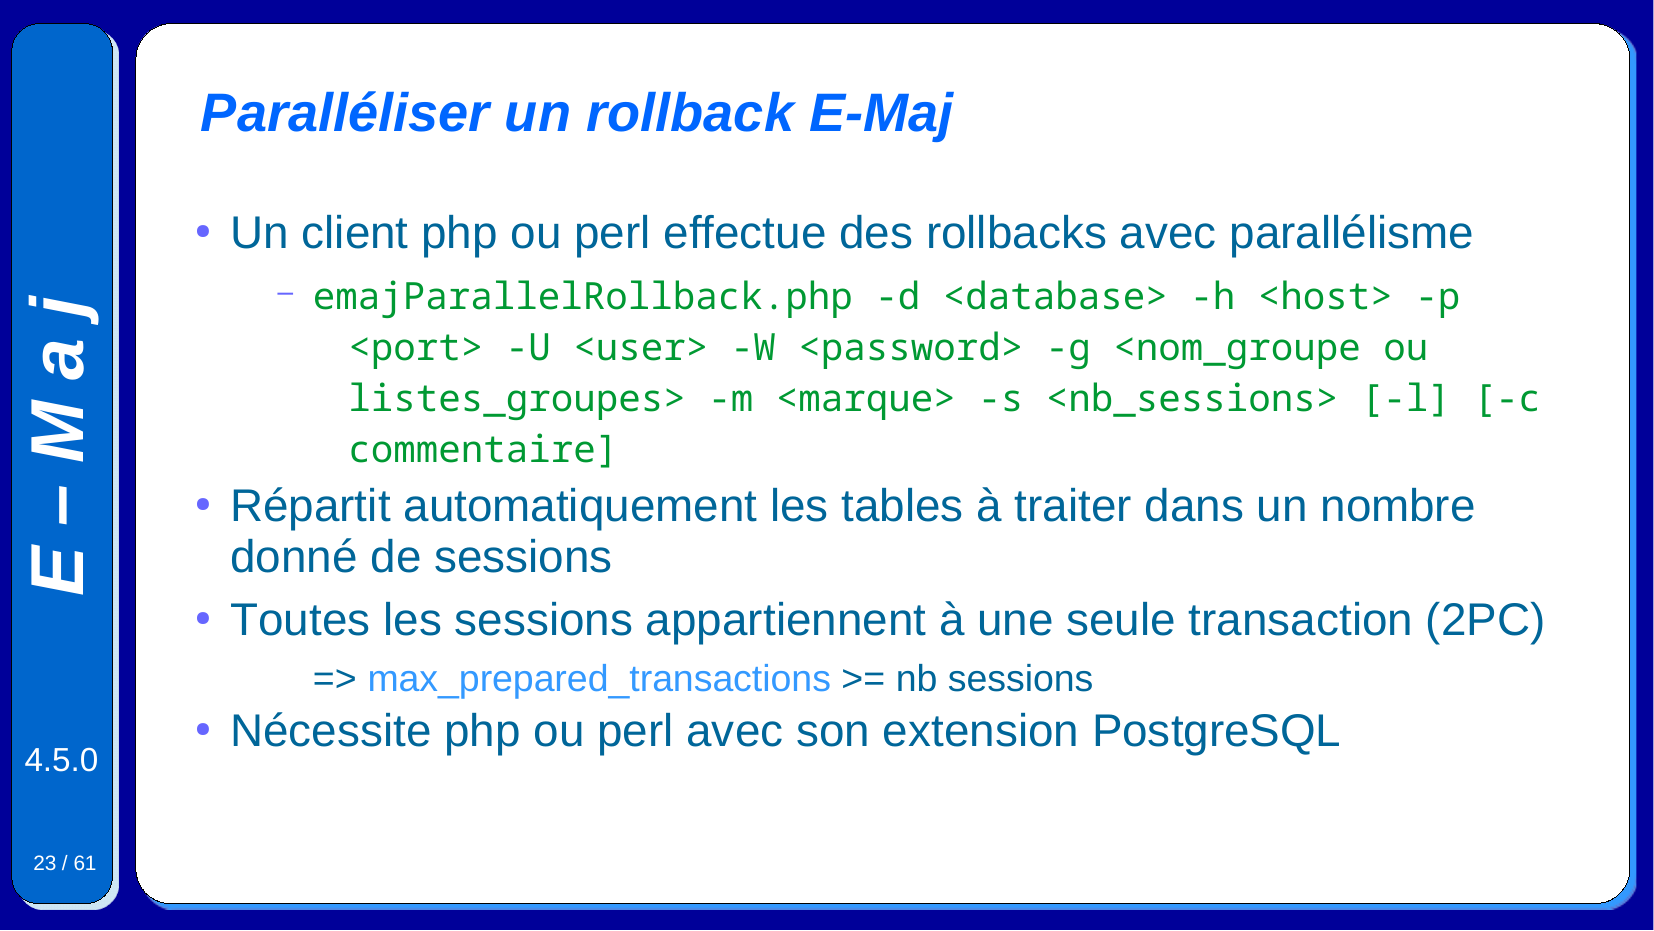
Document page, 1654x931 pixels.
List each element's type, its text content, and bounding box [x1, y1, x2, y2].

title Paralléliser un rollback E-Maj [200, 34, 1575, 191]
list Un client php ou perl effectue des rollbacks avec parallélisme emajParallelRollback.php -d <database> -h <host> -p <port> -U <user> -W <password> -g <nom_groupe ou listes_groupes> -m <marque> -s <nb_sessions> [-l] [-c commentaire] Répartit automatiquement les tables à traiter dans un nombre donné de sessions Toutes les sessions appartiennent à une seule transaction (2PC) => max_prepared_transactions >= nb sessions Nécessite php ou perl avec son extension PostgreSQL [177, 206, 1587, 827]
